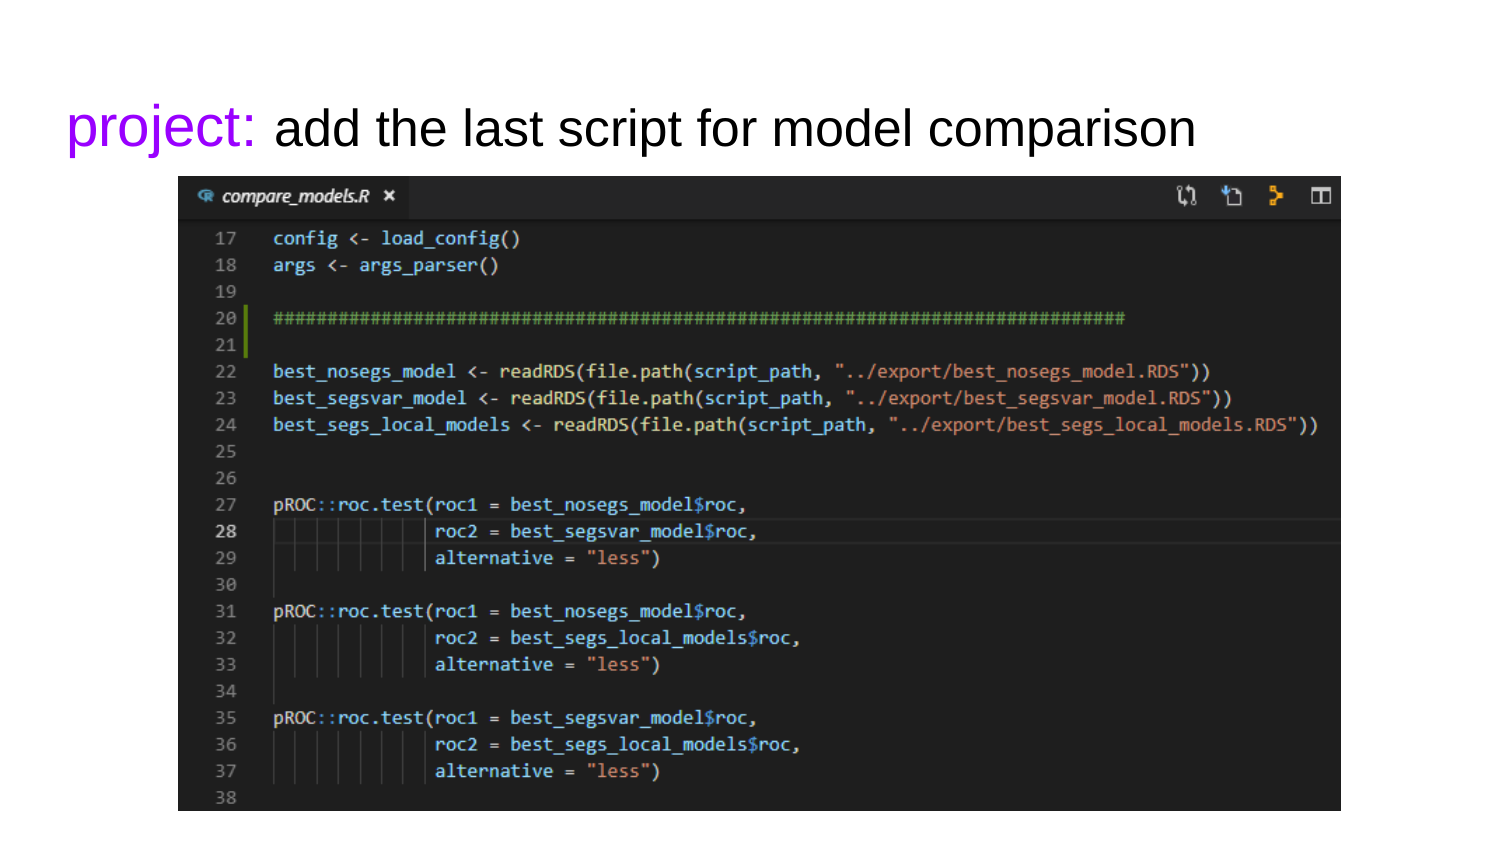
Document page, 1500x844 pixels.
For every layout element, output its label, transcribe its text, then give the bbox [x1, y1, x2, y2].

title project: add the last script for model comparison [51, 72, 1449, 167]
picture [178, 176, 1341, 811]
